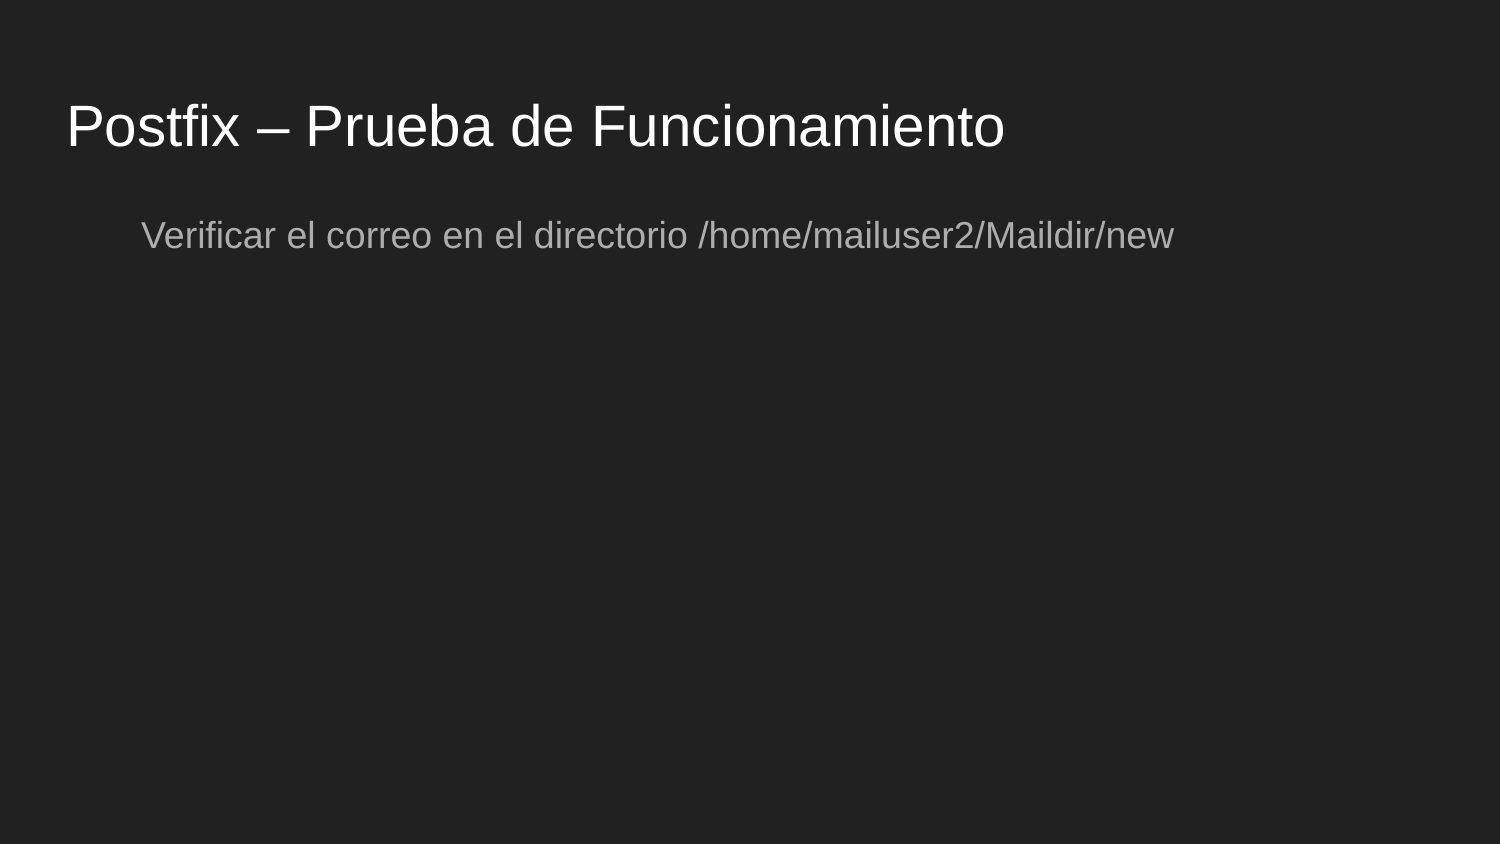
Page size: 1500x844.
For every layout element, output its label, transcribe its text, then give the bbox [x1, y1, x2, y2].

title Postfix – Prueba de Funcionamiento [51, 72, 1449, 167]
list Verificar el correo en el directorio /home/mailuser2/Maildir/new [51, 189, 1456, 750]
